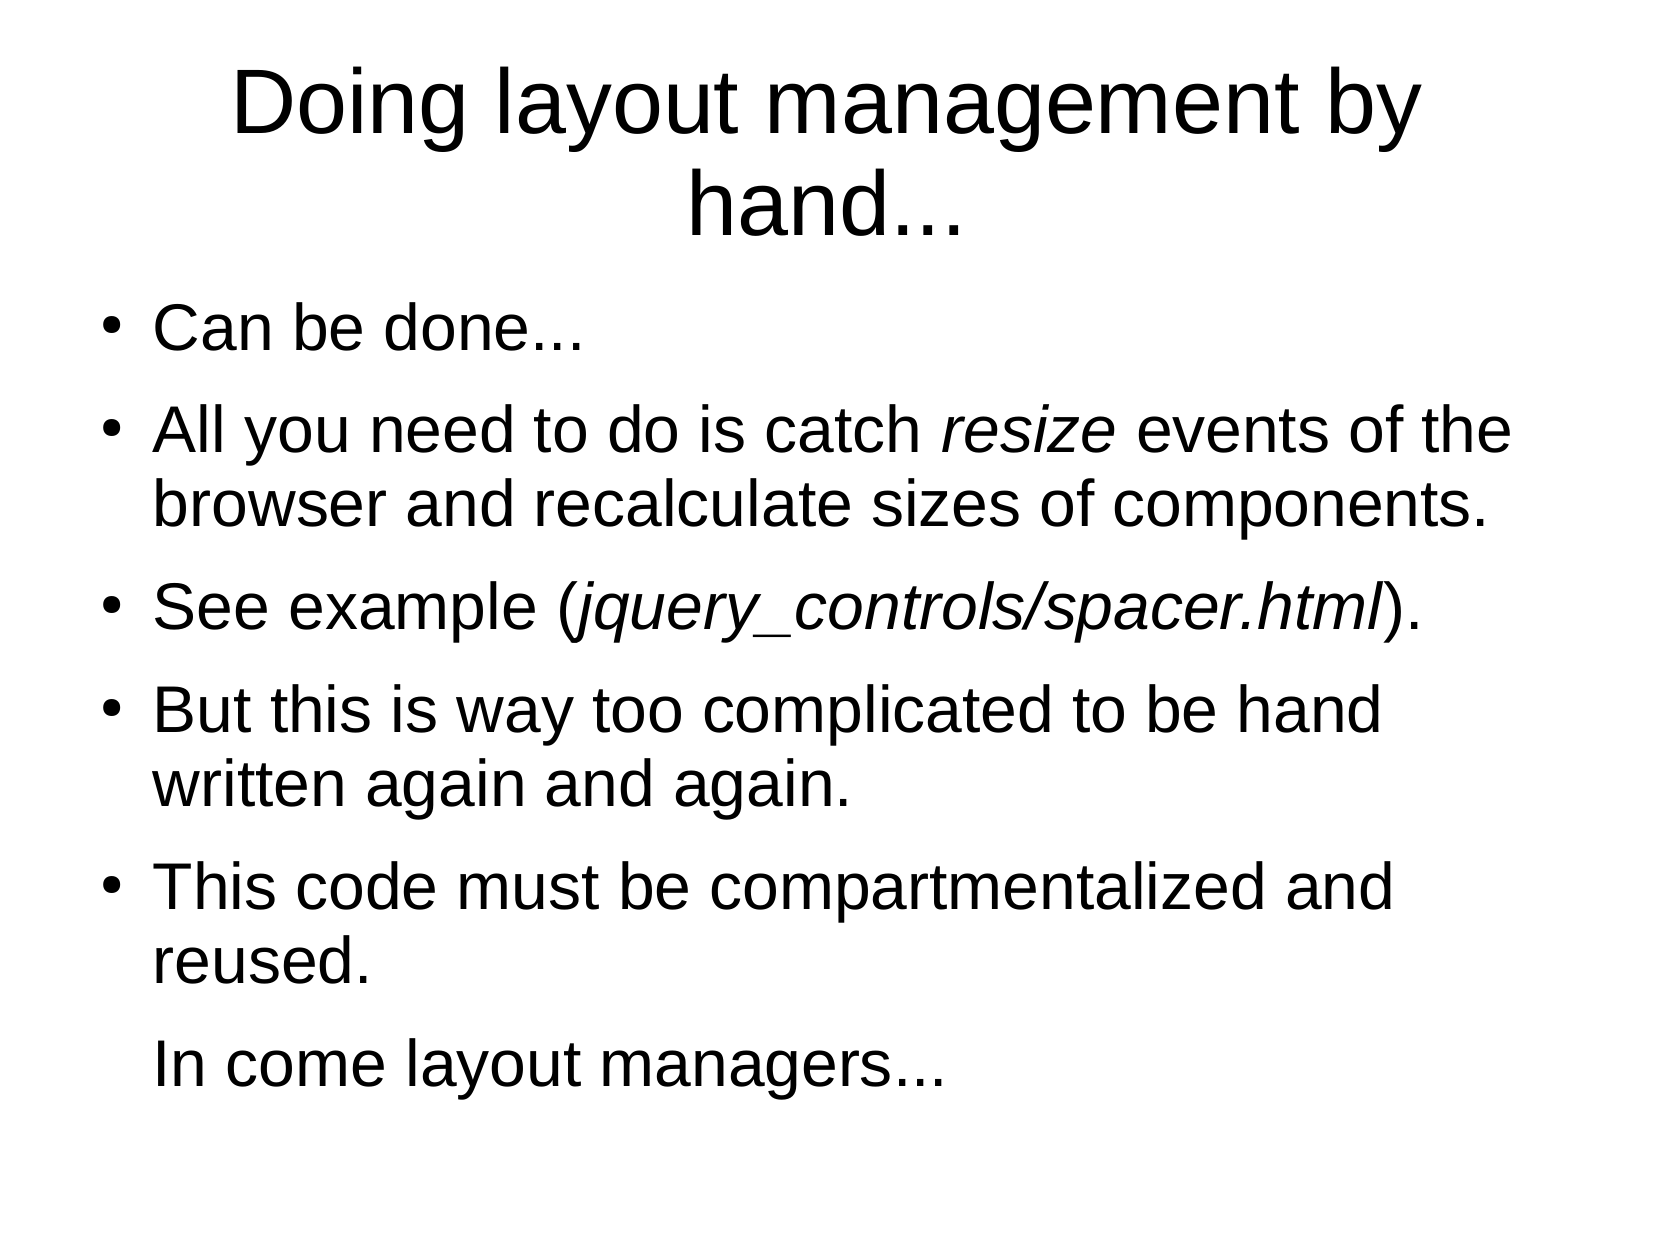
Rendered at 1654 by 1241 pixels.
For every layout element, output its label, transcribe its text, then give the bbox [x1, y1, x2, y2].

title Doing layout management by hand... [82, 49, 1571, 257]
list Can be done... All you need to do is catch resize events of the browser and recalculate sizes of components. See example (jquery_controls/spacer.html). But this is way too complicated to be hand written again and again. This code must be compartmentalized and reused. In come layout managers... [82, 290, 1538, 1111]
